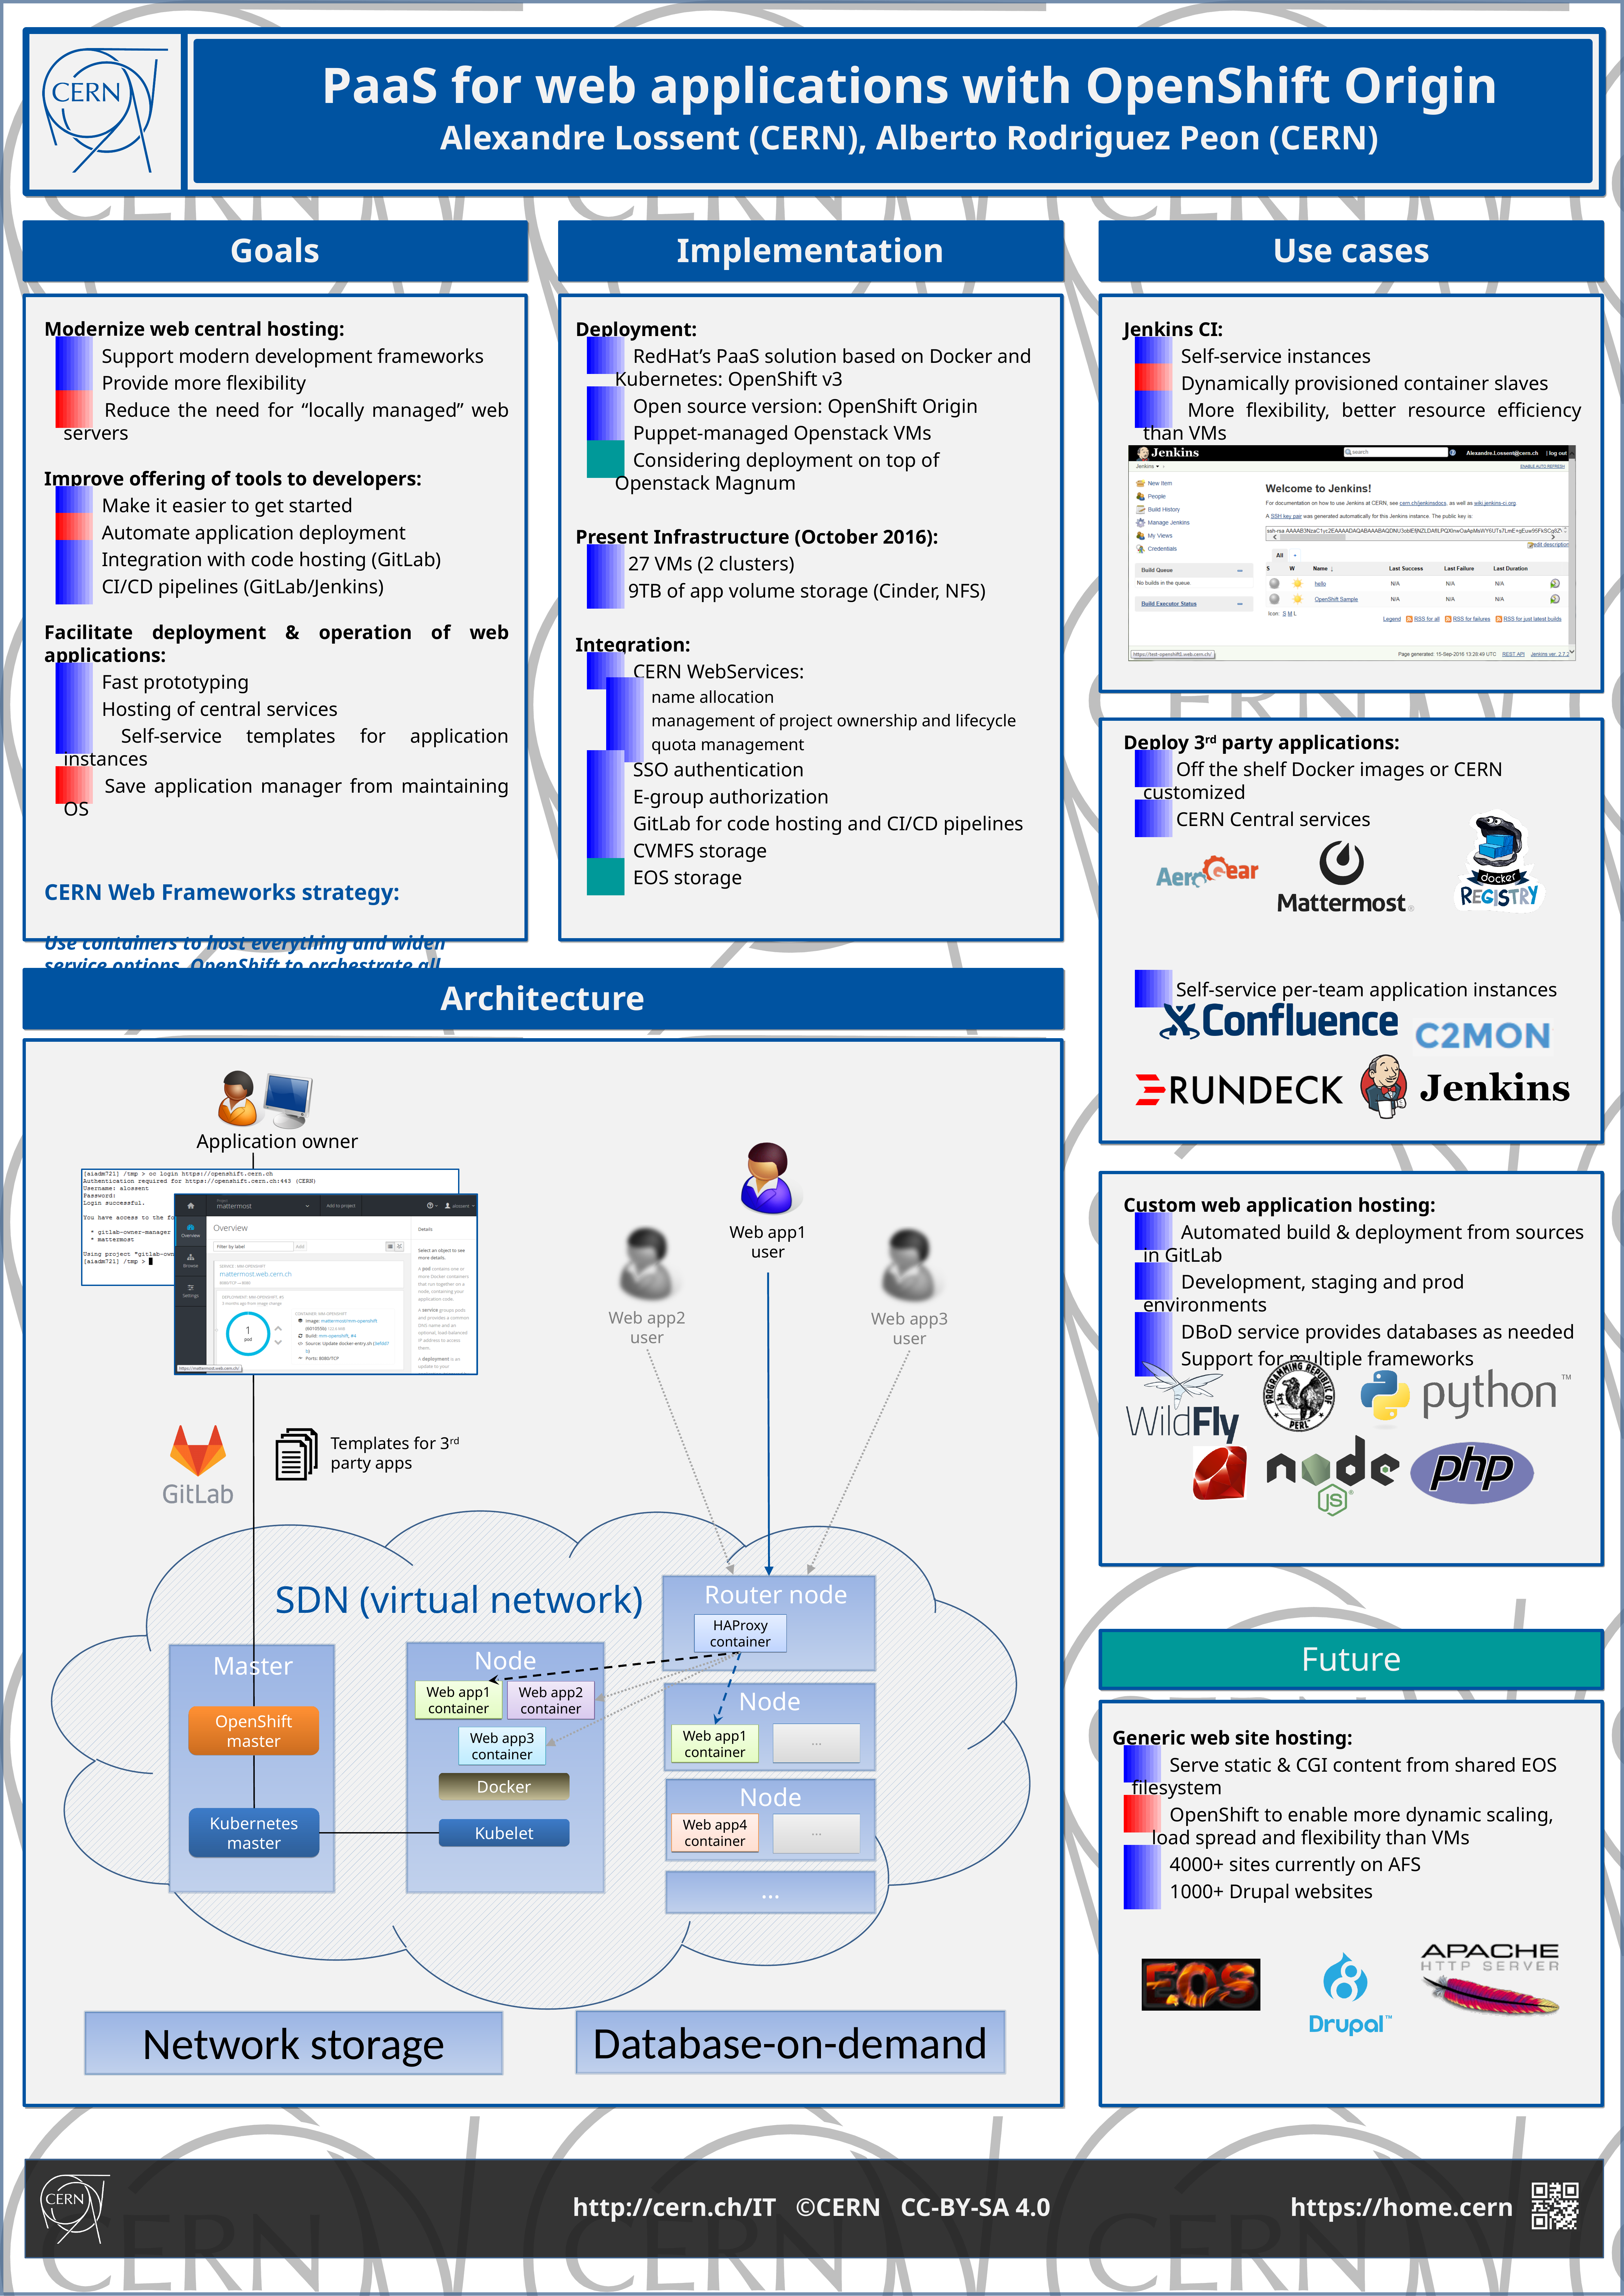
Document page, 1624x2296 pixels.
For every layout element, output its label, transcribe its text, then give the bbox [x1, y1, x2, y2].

picture [583, 333, 628, 378]
picture [1136, 1074, 1343, 1105]
picture [1124, 1308, 1247, 1500]
picture [1161, 1785, 1165, 1786]
text_box Web app3 user [861, 1306, 958, 1350]
picture [1128, 445, 1576, 661]
text_box Implementation [560, 222, 1062, 280]
picture [175, 1194, 477, 1374]
text_box [560, 295, 1062, 940]
text_box Master [208, 1647, 299, 1682]
picture [270, 1428, 323, 1481]
picture [209, 1069, 324, 1126]
text_box Goals [24, 222, 526, 280]
picture [1168, 1249, 1176, 1254]
picture [1142, 1959, 1260, 2011]
text_box Web app3 container [458, 1727, 546, 1765]
picture [1160, 1835, 1165, 1836]
picture [1156, 855, 1259, 888]
text_box [25, 2159, 1604, 2258]
text_box PaaS for web applications with OpenShift Origin Alexandre Lossent (CERN), Alberto Rodriguez Peon (CERN) [197, 42, 1589, 180]
picture [608, 1224, 689, 1305]
text_box Router node [700, 1576, 853, 1611]
text_box … [773, 1724, 860, 1763]
text_box Architecture [24, 970, 1062, 1028]
text_box Kubernetes master [189, 1808, 320, 1857]
picture [1267, 1367, 1573, 1519]
picture [729, 1139, 810, 1219]
text_box [1100, 719, 1602, 1142]
picture [52, 659, 97, 758]
picture [52, 333, 97, 432]
text_box … [773, 1814, 860, 1853]
picture [42, 48, 168, 173]
picture [583, 649, 648, 899]
picture [618, 477, 626, 482]
picture [52, 763, 97, 808]
text_box Docker [439, 1773, 570, 1800]
picture [82, 1170, 458, 1285]
picture [1415, 1943, 1565, 2019]
text_box http://cern.ch/IT ©CERN CC-BY-SA 4.0 [568, 2189, 1056, 2224]
text_box Web app1 user [720, 1219, 816, 1263]
text_box Database-on-demand [576, 2011, 1005, 2073]
picture [1131, 333, 1176, 432]
picture [1530, 2180, 1581, 2232]
text_box Web app4 container [671, 1814, 759, 1851]
picture [1152, 1785, 1155, 1786]
text_box Modernize web central hosting: Support modern development frameworks Provide more flexibility Reduce the need for “locally managed” web servers Improve offering of tools to developers: Make it easier to get started Automate application deployment Integration with code hosting (GitLab) CI/CD pipelines (GitLab/Jenkins) Facilitate deployment & operation of web applications: Fast prototyping Hosting of central services Self-service templates for application instances Save application manager from maintaining OS CERN Web Frameworks strategy: Use containers to host everything and widen service options. OpenShift to orchestrate all. [40, 314, 514, 970]
text_box HAProxy container [694, 1614, 787, 1652]
picture [1358, 1018, 1571, 1121]
text_box Web app2 container [507, 1681, 595, 1719]
text_box [24, 1040, 1062, 2106]
picture [1120, 1742, 1165, 1786]
text_box OpenShift master [188, 1706, 319, 1755]
text_box Use cases [1100, 222, 1602, 280]
text_box [1100, 1173, 1602, 1565]
text_box Node [407, 1643, 604, 1893]
picture [1131, 1259, 1176, 1304]
picture [76, 430, 80, 432]
picture [158, 1420, 238, 1509]
picture [1131, 796, 1176, 841]
picture [583, 383, 628, 482]
text_box … [666, 1871, 876, 1913]
picture [871, 1226, 952, 1306]
text_box Deployment: RedHat’s PaaS solution based on Docker and Kubernetes: OpenShift v3 Open source version: OpenShift Origin Puppet-managed Openstack VMs Considering deployment on top of Openstack Magnum Present Infrastructure (October 2016): 27 VMs (2 clusters) 9TB of app volume storage (Cinder, NFS) Integration: CERN WebServices: name allocation management of project ownership and lifecycle quota management SSO authentication E-group authorization GitLab for code hosting and CI/CD pipelines CVMFS storage EOS storage [571, 314, 1067, 891]
picture [1265, 828, 1427, 924]
text_box Web app2 user [599, 1305, 695, 1349]
text_box Node [664, 1683, 876, 1771]
text_box Templates for 3rd party apps [326, 1430, 480, 1475]
text_box Deploy 3rd party applications: Off the shelf Docker images or CERN customized CERN Central services Self-service per-team application instances [1119, 728, 1579, 1003]
picture [1131, 966, 1398, 1044]
text_box https://home.cern [1285, 2189, 1519, 2224]
picture [1262, 1359, 1337, 1434]
picture [1120, 1791, 1165, 1836]
picture [583, 541, 628, 613]
text_box Generic web site hosting: Serve static & CGI content from shared EOS filesystem OpenShift to enable more dynamic scaling, load spread and flexibility than VMs 4000+ sites currently on AFS 1000+ Drupal websites [1107, 1723, 1604, 1905]
text_box [1100, 295, 1602, 692]
text_box Kubelet [439, 1819, 570, 1847]
picture [1131, 746, 1176, 791]
picture [1454, 809, 1546, 913]
text_box [24, 295, 526, 940]
text_box [1100, 1701, 1602, 2106]
picture [40, 2174, 110, 2244]
text_box Jenkins CI: Self-service instances Dynamically provisioned container slaves More flexibility, better resource efficiency than VMs [1119, 314, 1586, 446]
text_box Application owner [192, 1126, 378, 1155]
text_box Future [1100, 1630, 1602, 1689]
text_box Web app1 container [415, 1681, 502, 1719]
text_box Custom web application hosting: Automated build & deployment from sources in GitLab Development, staging and prod environments DBoD service provides databases as needed Support for multiple frameworks [1119, 1190, 1593, 1372]
text_box Network storage [85, 2012, 503, 2074]
picture [1120, 1841, 1165, 1913]
picture [1131, 1209, 1176, 1254]
text_box Web app1 container [671, 1725, 759, 1763]
picture [1310, 1952, 1392, 2036]
picture [1147, 1302, 1151, 1304]
picture [66, 803, 75, 808]
text_box Node [666, 1779, 876, 1861]
text_box SDN (virtual network) [270, 1574, 649, 1623]
text_box [26, 30, 1602, 193]
picture [52, 482, 97, 608]
